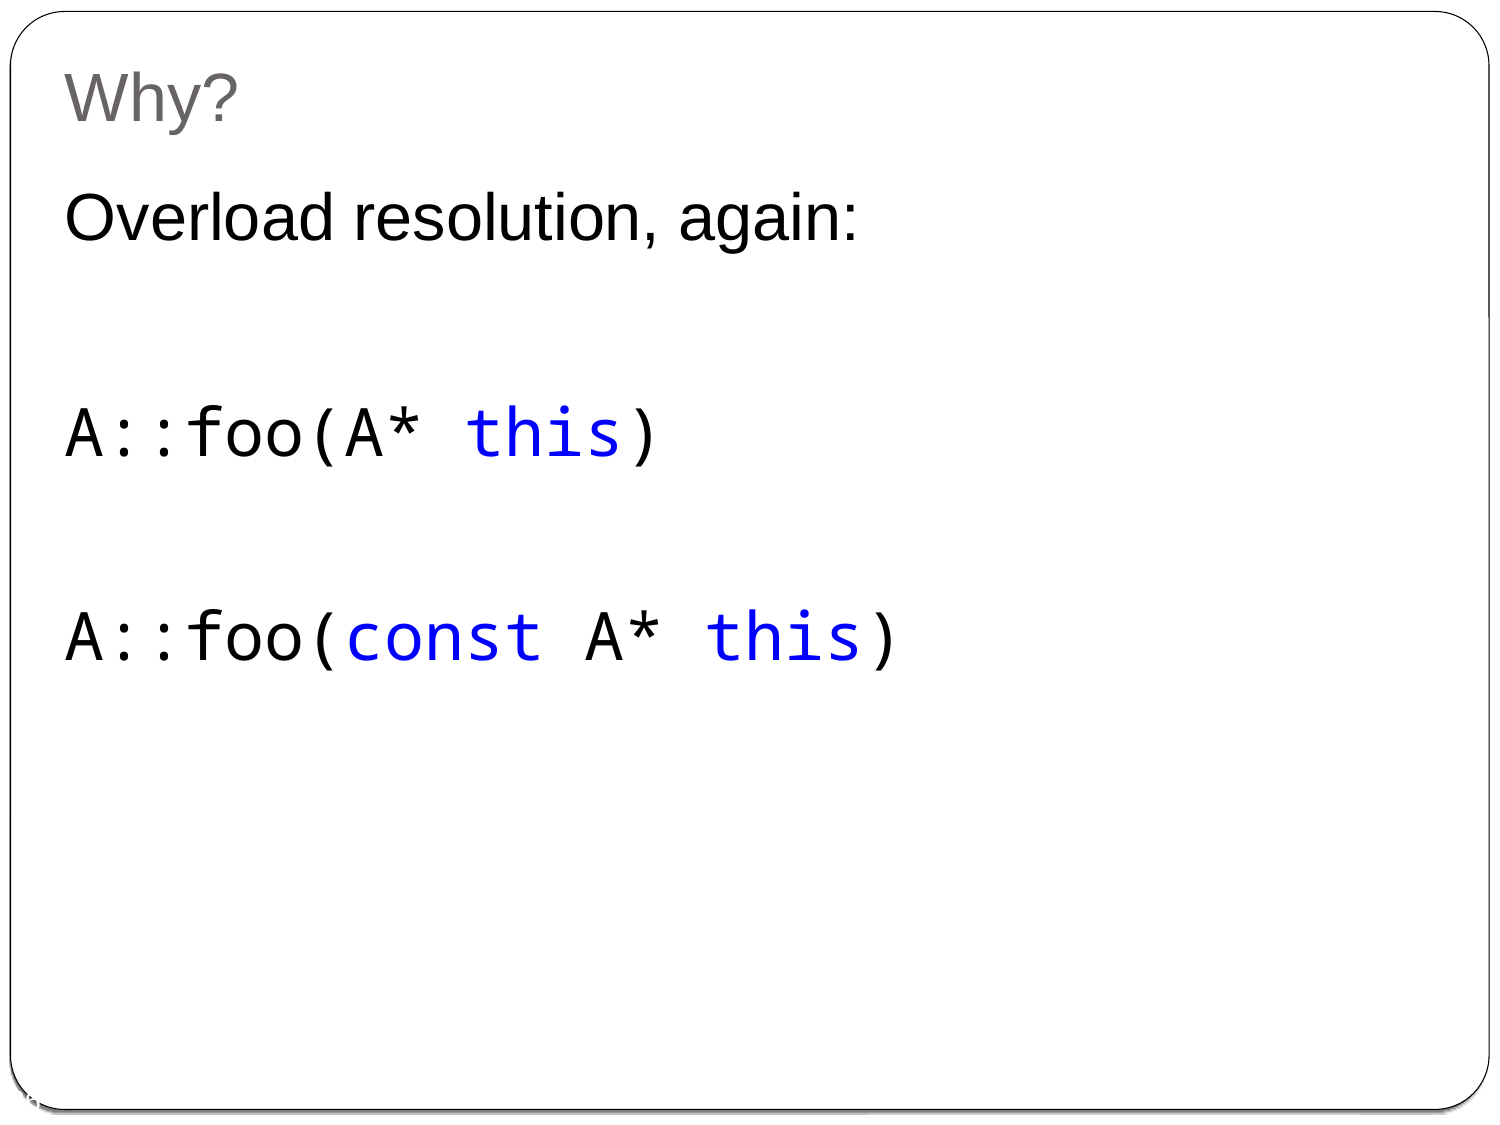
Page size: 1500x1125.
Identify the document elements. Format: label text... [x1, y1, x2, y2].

title Why? [50, 45, 1450, 149]
slide_number <number> [0, 1074, 50, 1125]
list Overload resolution, again: A::foo(A* this) A::foo(const A* this) [50, 149, 1450, 1088]
